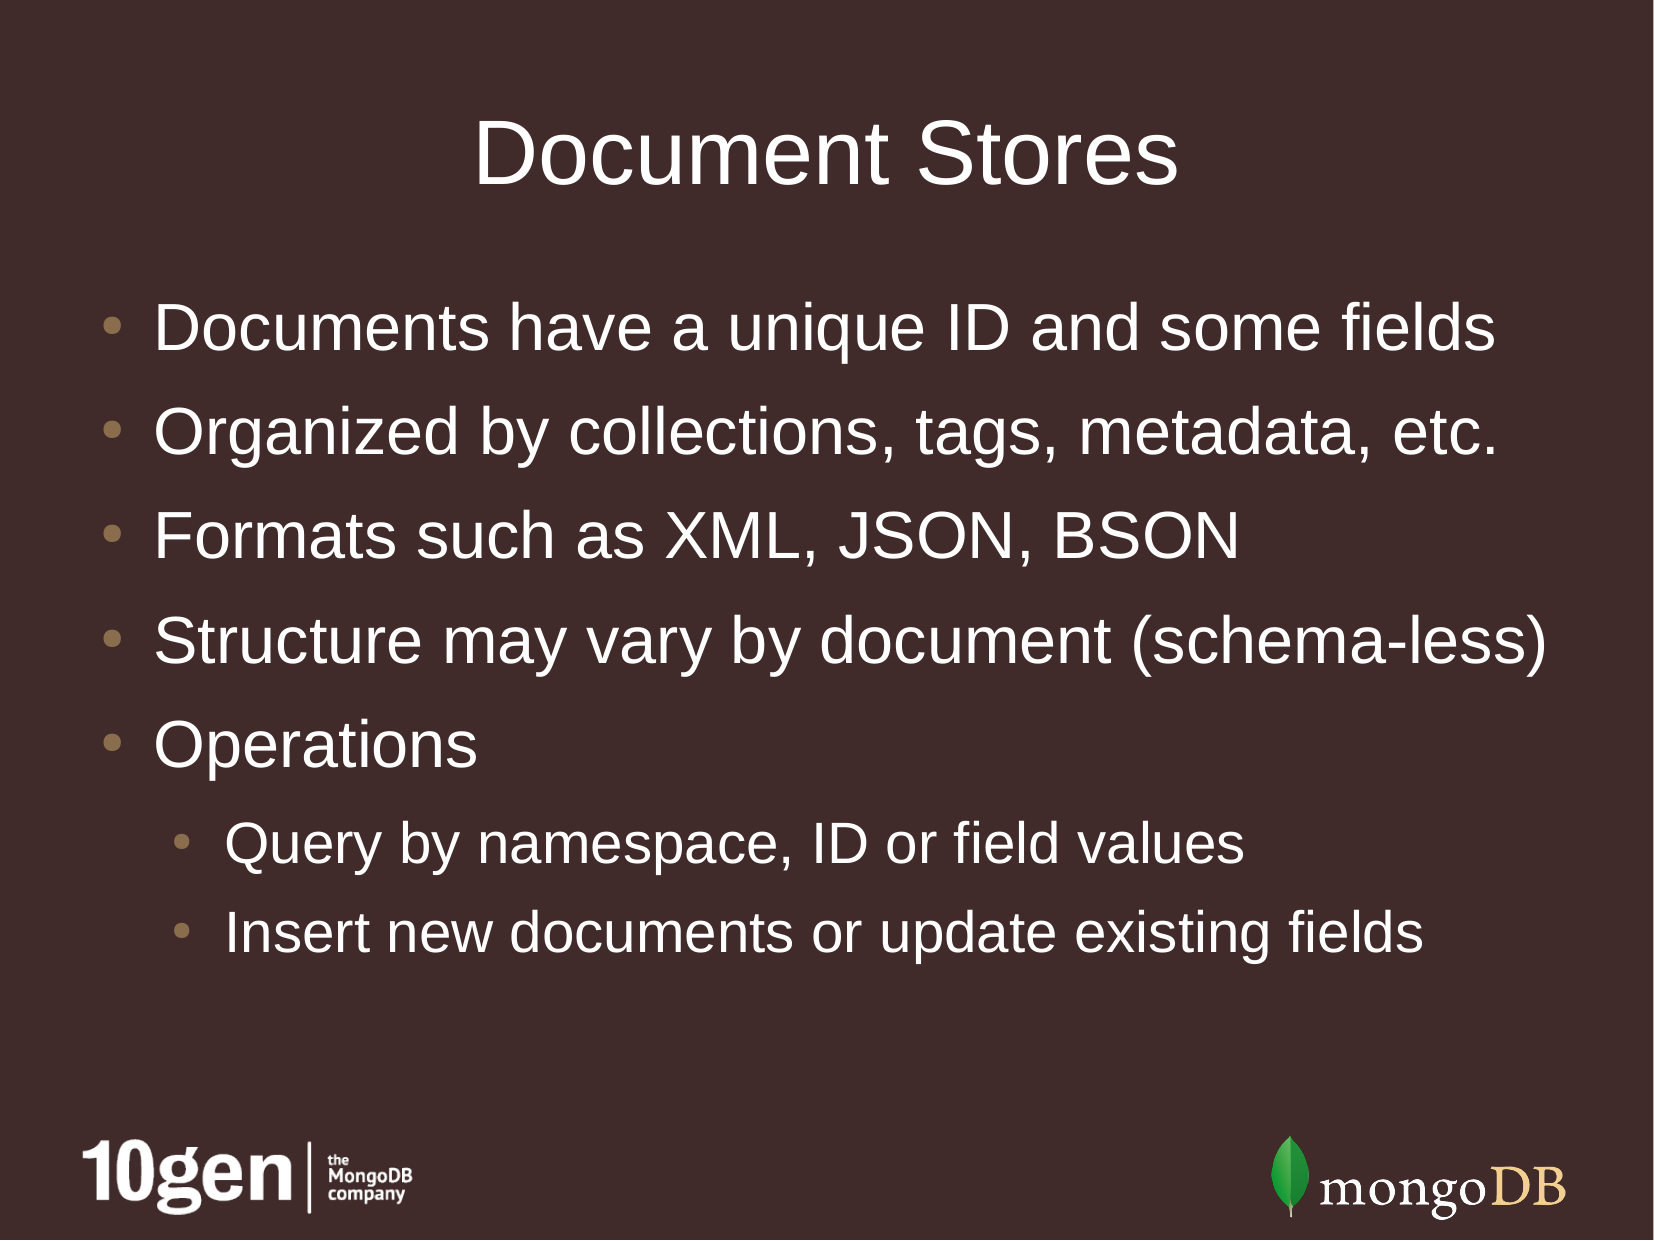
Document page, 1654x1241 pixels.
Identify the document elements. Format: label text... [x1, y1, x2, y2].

picture [1260, 1124, 1576, 1230]
title Document Stores [82, 49, 1571, 257]
list Documents have a unique ID and some fields Organized by collections, tags, metadata, etc. Formats such as XML, JSON, BSON Structure may vary by document (schema-less) Operations Query by namespace, ID or field values Insert new documents or update existing fields [82, 290, 1571, 1010]
picture [82, 1139, 413, 1215]
